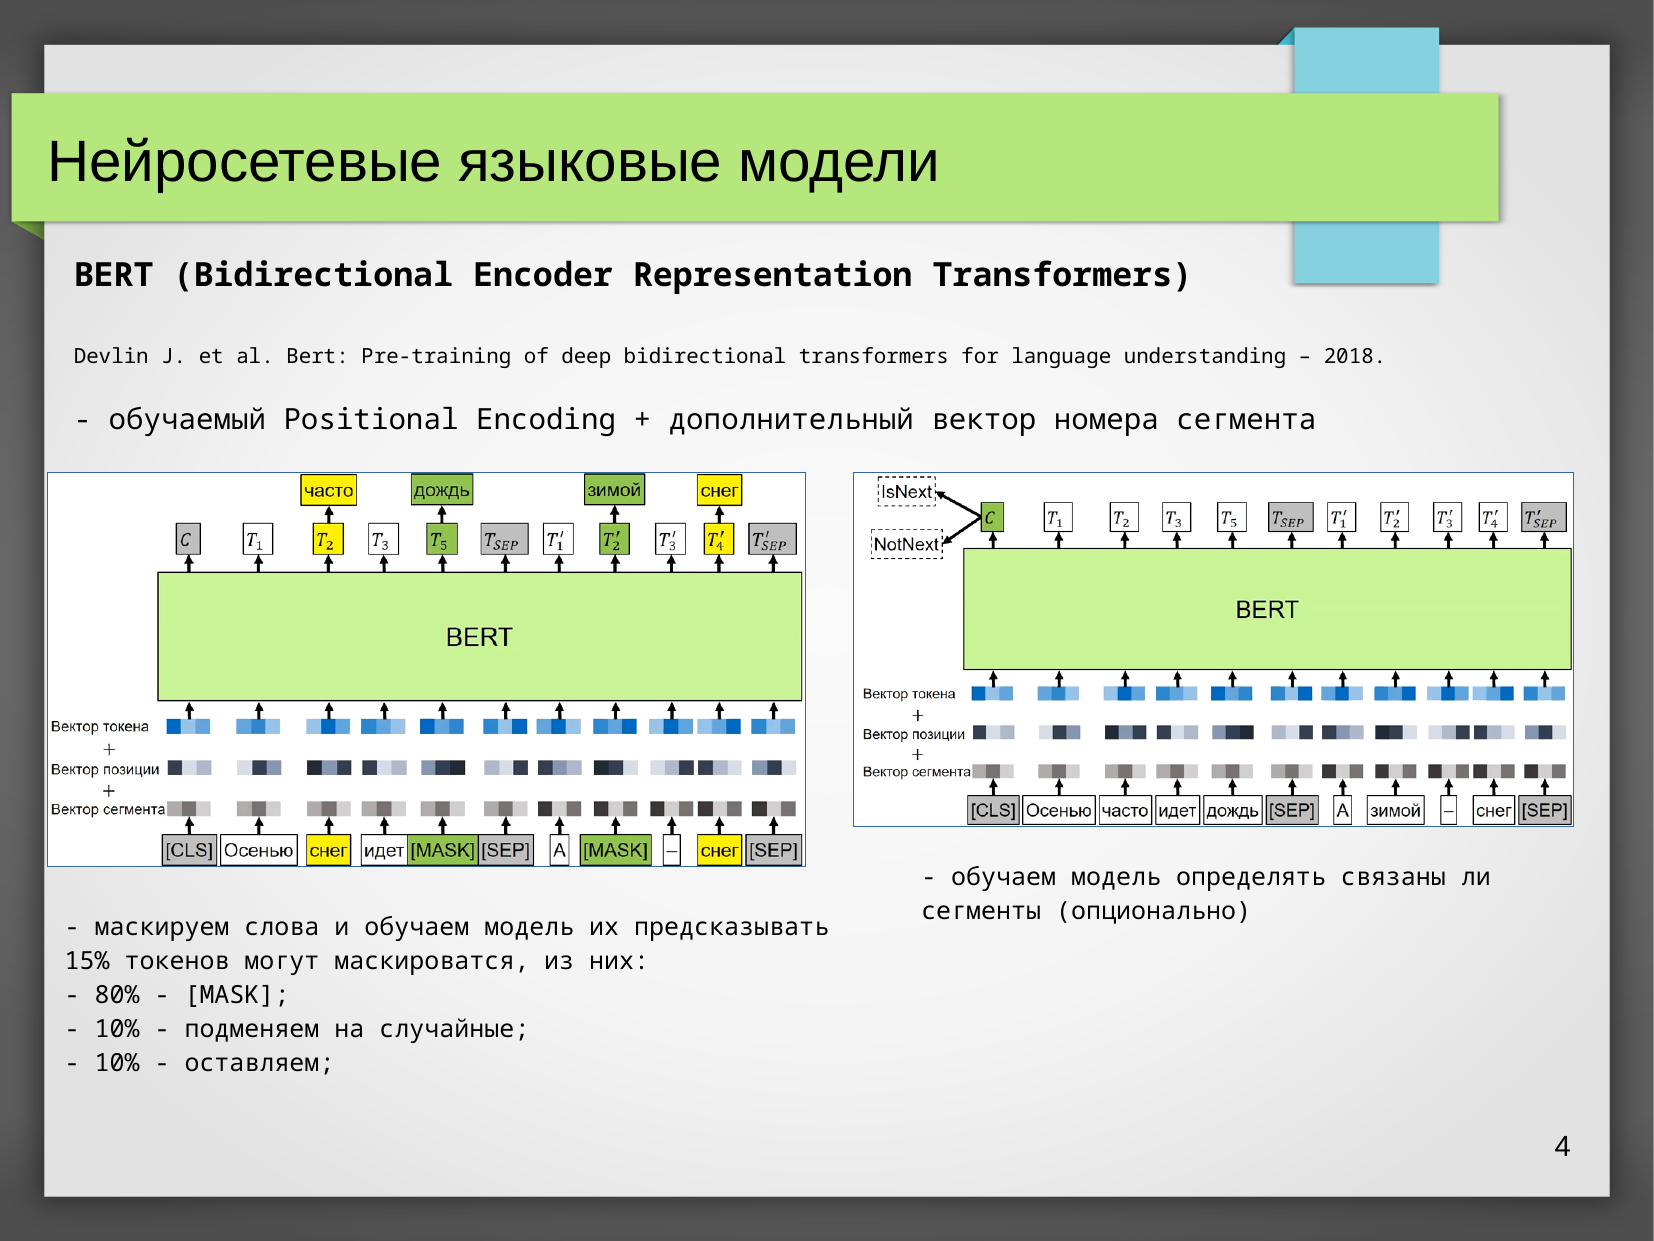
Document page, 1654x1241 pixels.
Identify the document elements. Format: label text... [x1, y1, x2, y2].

picture [0, 0, 1654, 1241]
text_box - обучаем модель определять связаны ли сегменты (опционально) [906, 850, 1562, 934]
text_box BERT (Bidirectional Encoder Representation Transformers) Devlin J. et al. Bert: Pre-training of deep bidirectional transformers for language understanding – 2018. - oбучаемый Positional Encoding + дополнительный вектор номера сегмента [59, 243, 1477, 449]
title Нейросетевые языковые модели [47, 121, 1241, 201]
text_box - маскируем слова и обучаем модель их предсказывать 15% токенов могут маскироватся, из них: - 80% - [MASK]; - 10% - подменяем на случайные; - 10% - оставляем; [49, 901, 866, 1063]
